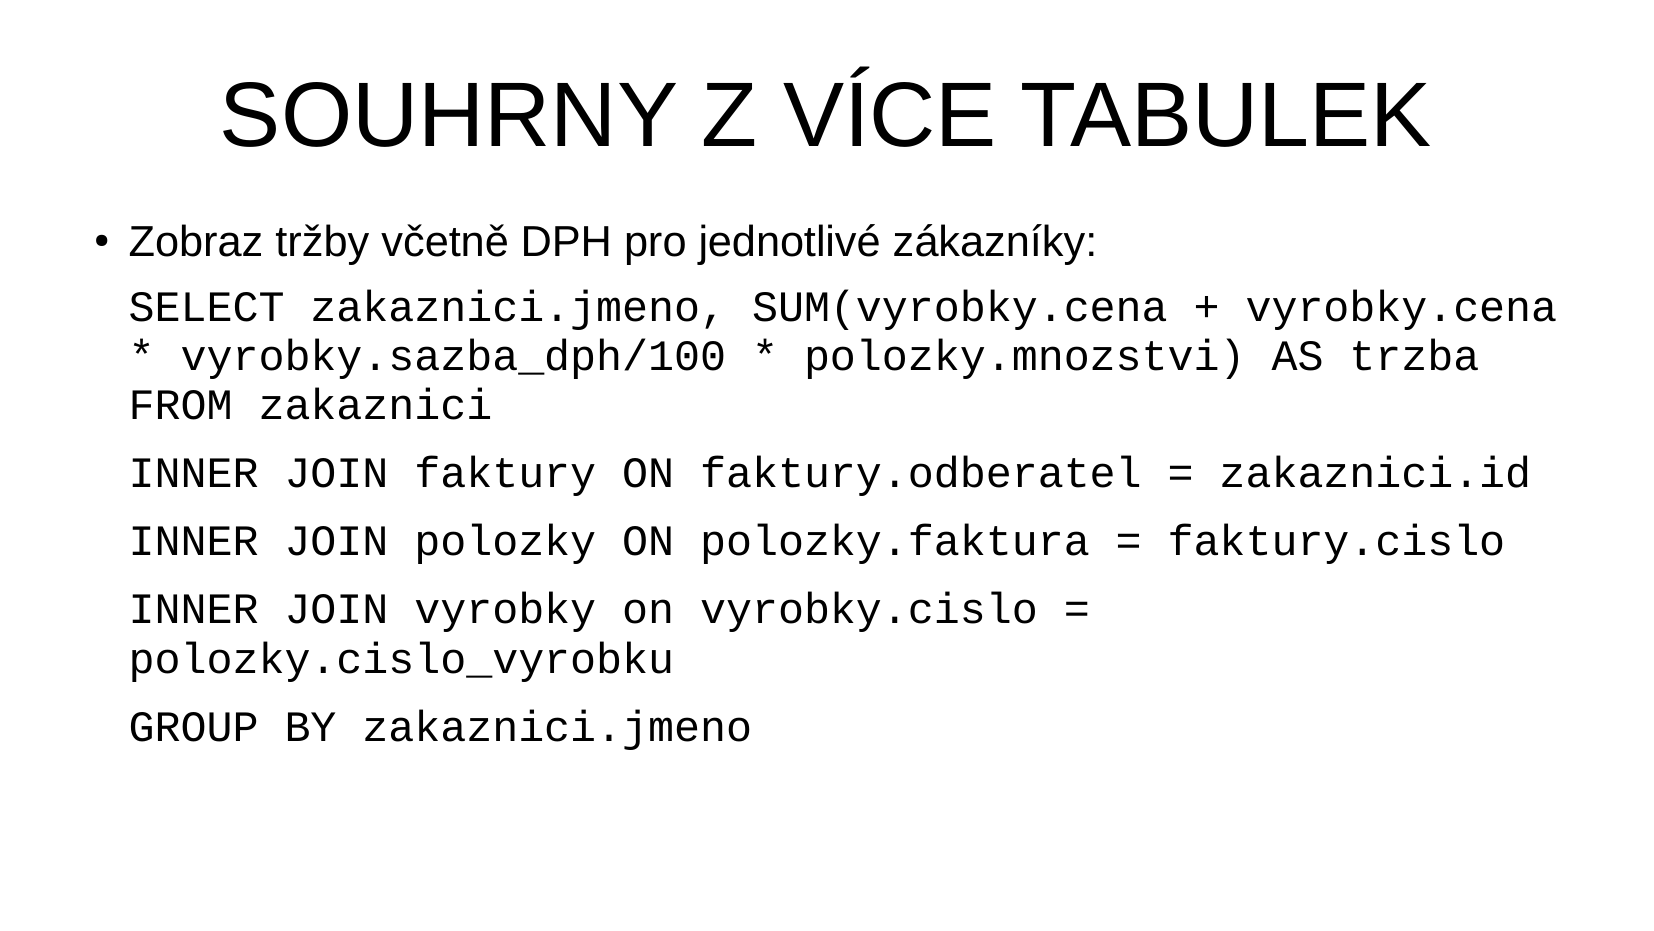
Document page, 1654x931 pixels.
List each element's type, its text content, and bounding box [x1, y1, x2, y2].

list Zobraz tržby včetně DPH pro jednotlivé zákazníky: SELECT zakaznici.jmeno, SUM(vyrobky.cena + vyrobky.cena * vyrobky.sazba_dph/100 * polozky.mnozstvi) AS trzba FROM zakaznici INNER JOIN faktury ON faktury.odberatel = zakaznici.id INNER JOIN polozky ON polozky.faktura = faktury.cislo INNER JOIN vyrobky on vyrobky.cislo = polozky.cislo_vyrobku GROUP BY zakaznici.jmeno [82, 217, 1571, 758]
title SOUHRNY Z VÍCE TABULEK [82, 37, 1571, 193]
